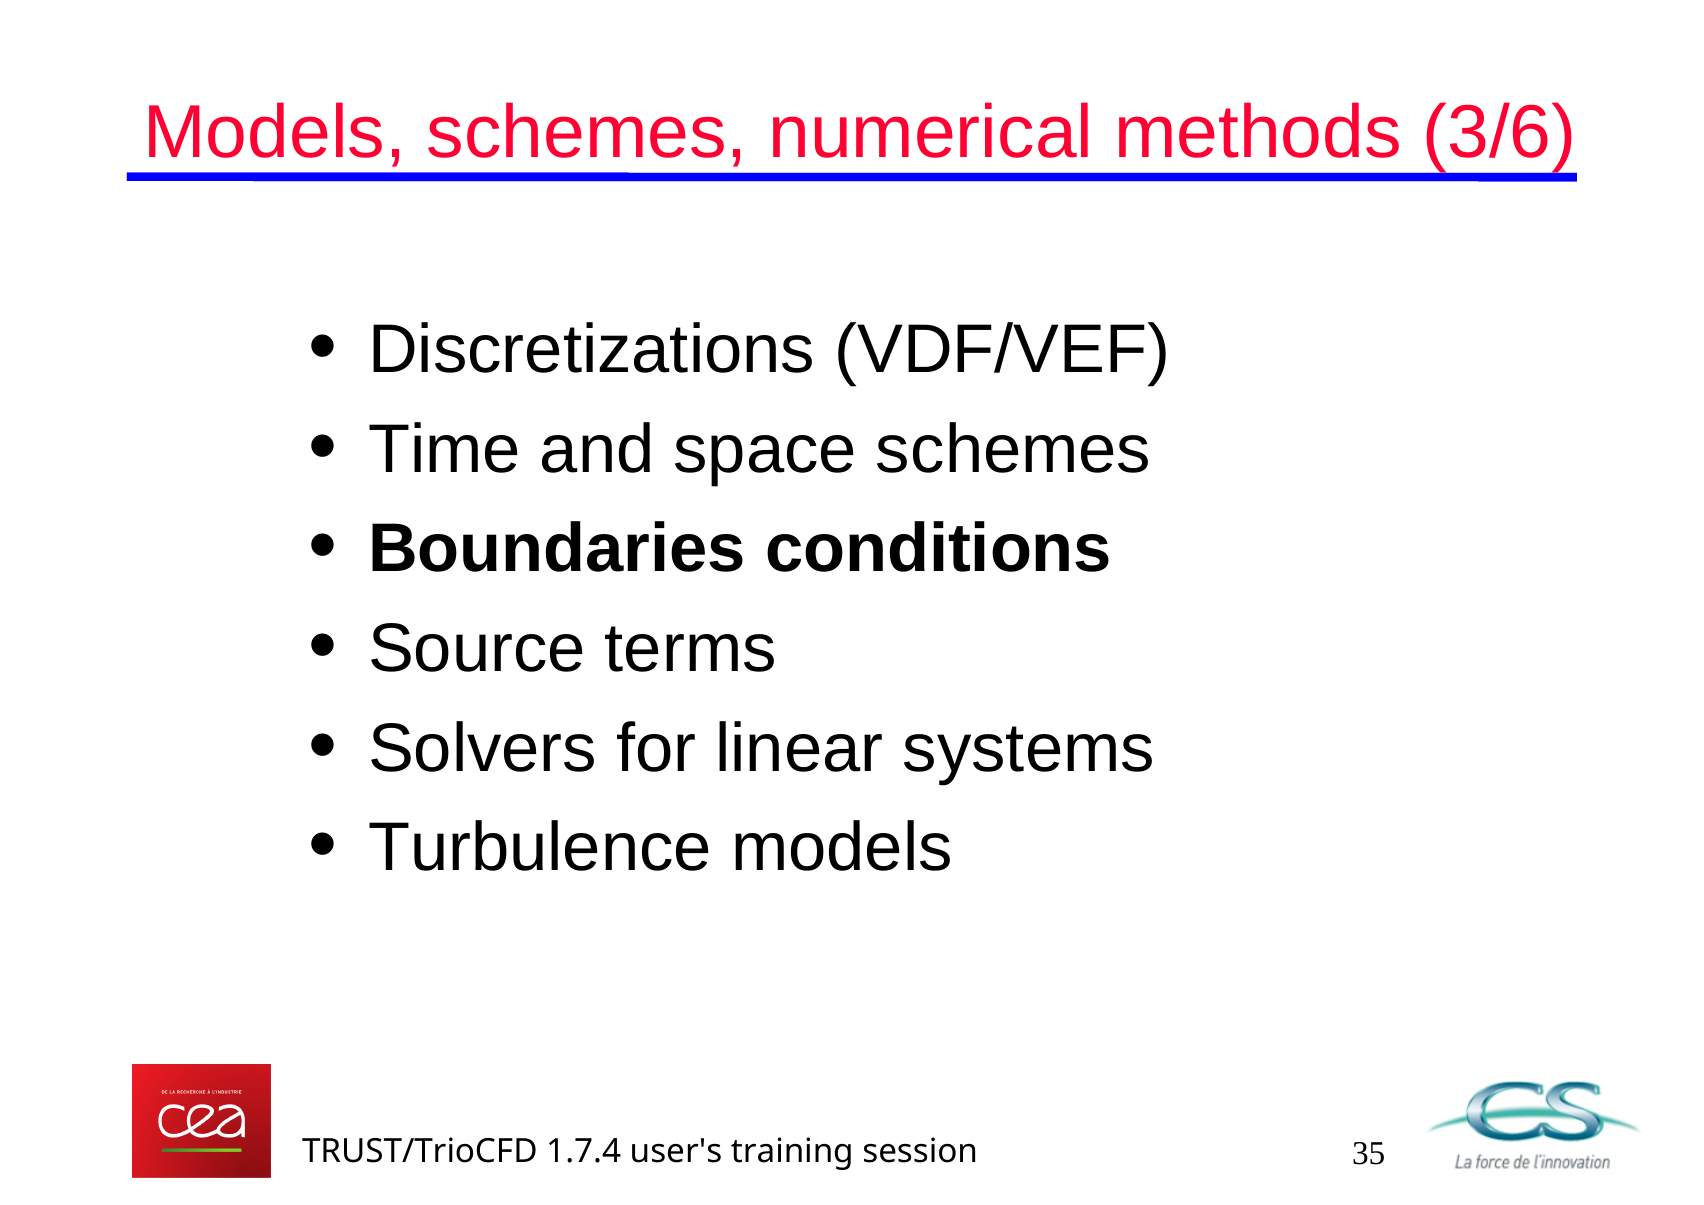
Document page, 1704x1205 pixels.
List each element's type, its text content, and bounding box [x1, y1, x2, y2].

picture [1423, 1072, 1648, 1179]
list Discretizations (VDF/VEF) Time and space schemes Boundaries conditions Source terms Solvers for linear systems Turbulence models [293, 296, 1434, 908]
title Models, schemes, numerical methods (3/6) [127, 39, 1678, 215]
picture [132, 1064, 271, 1178]
